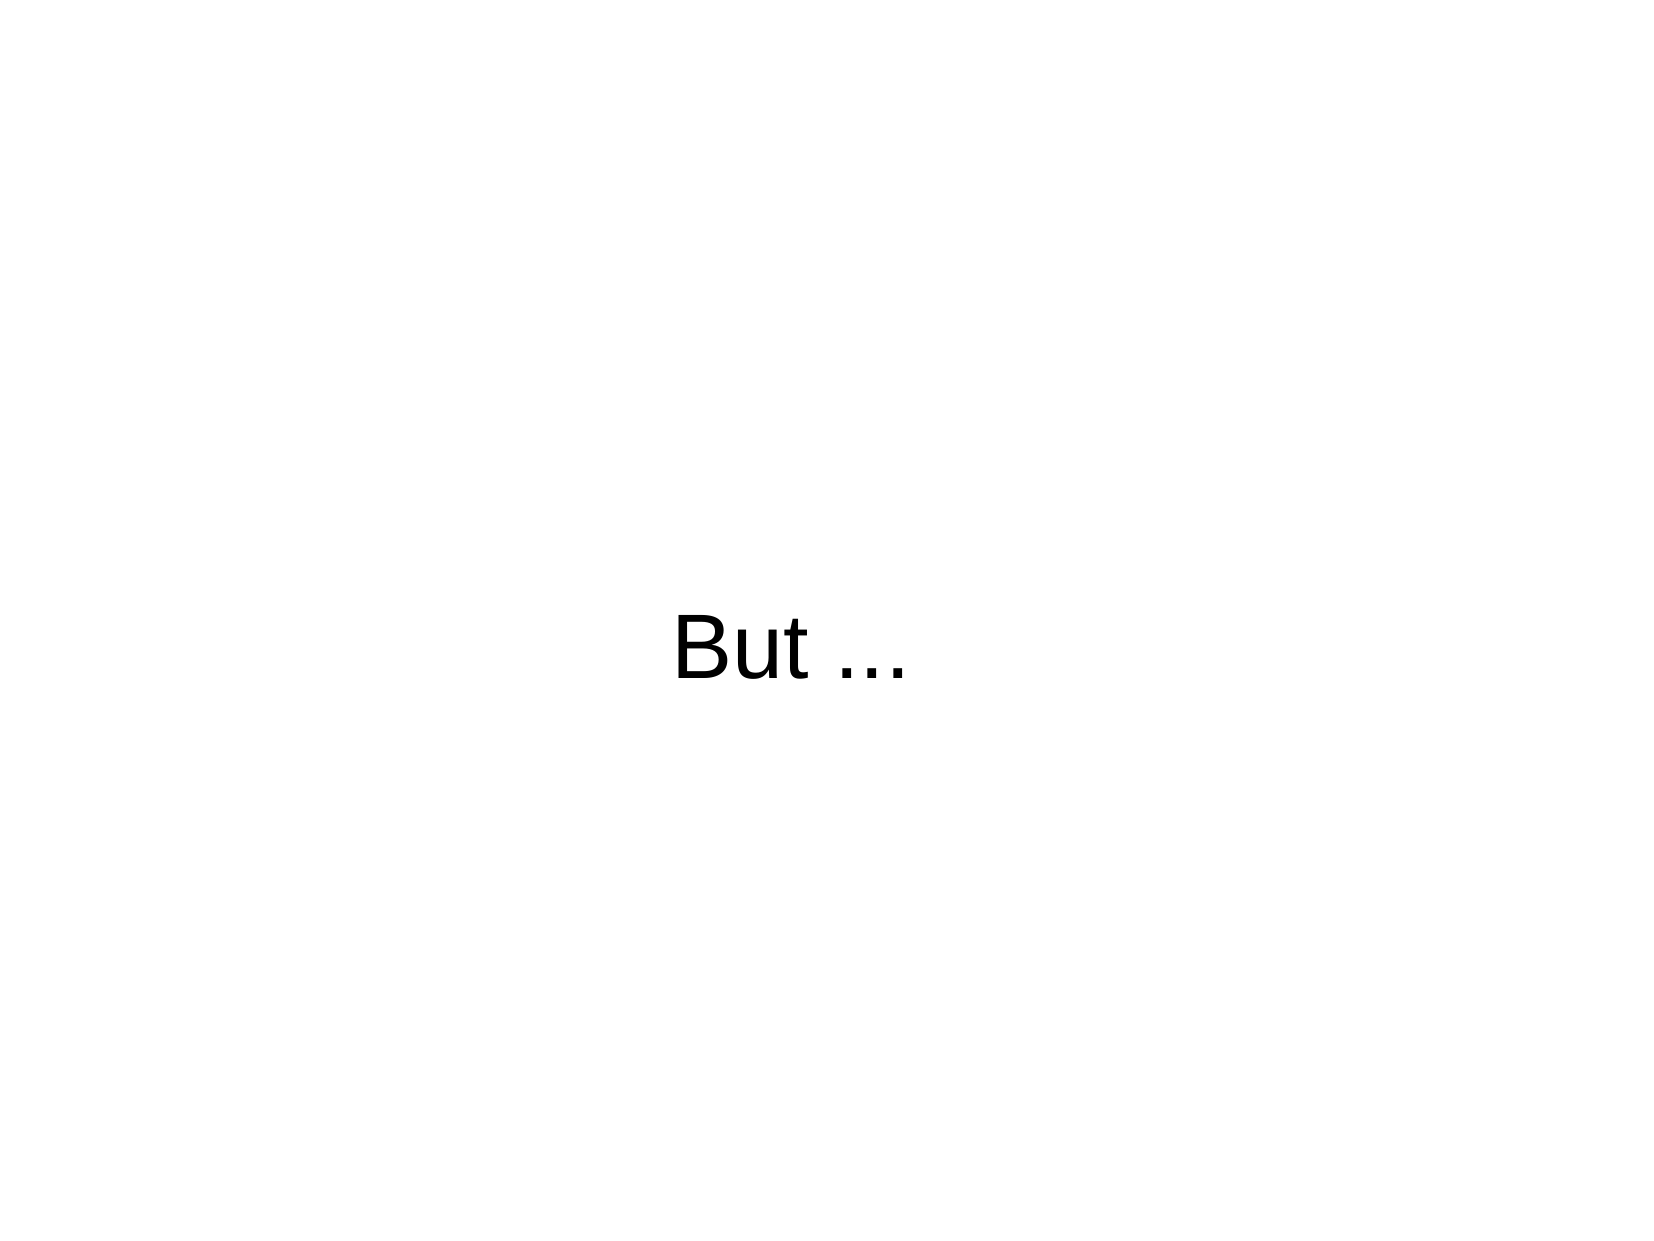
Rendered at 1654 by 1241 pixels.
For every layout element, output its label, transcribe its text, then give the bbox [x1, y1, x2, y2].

title But ... [47, 543, 1536, 751]
